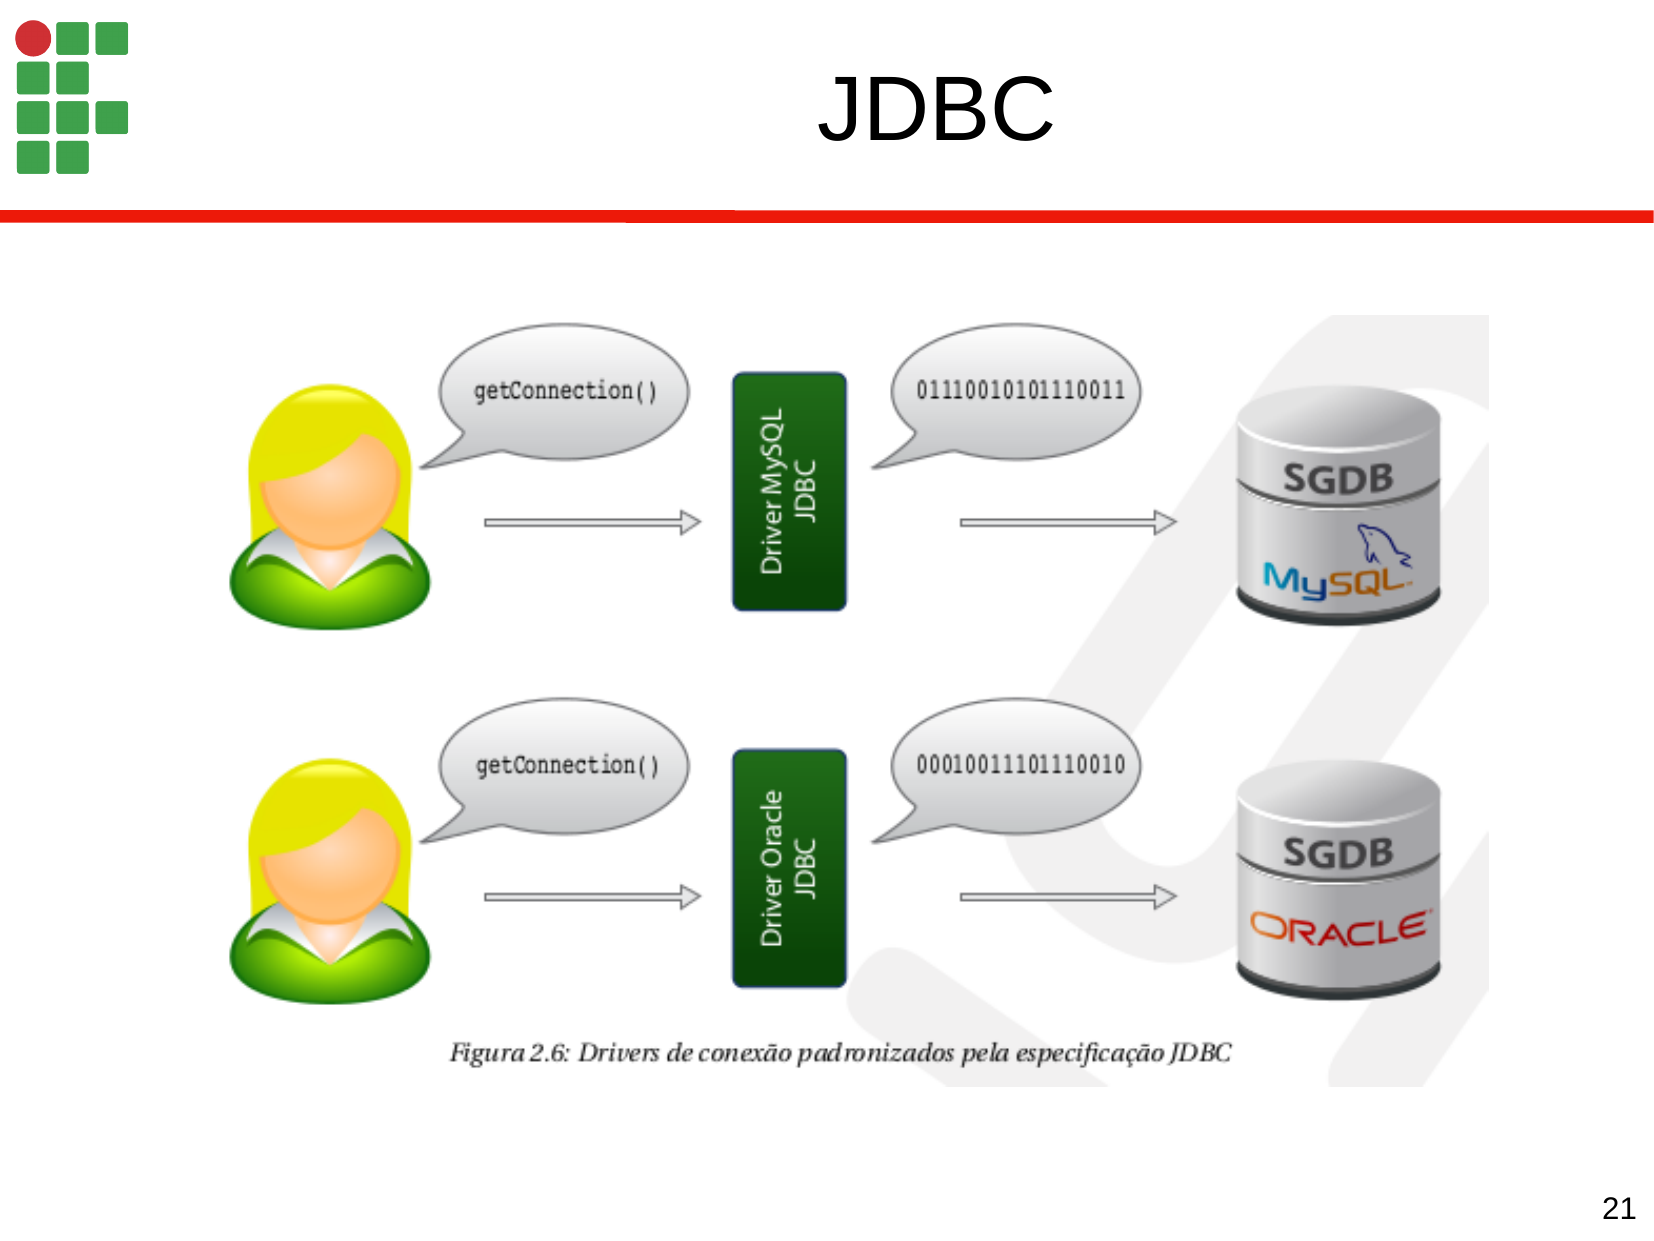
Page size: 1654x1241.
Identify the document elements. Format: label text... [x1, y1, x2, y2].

text_box JDBC [253, 0, 1622, 207]
text_box <number> [1185, 1179, 1654, 1220]
picture [14, 16, 130, 178]
picture [188, 315, 1489, 1087]
